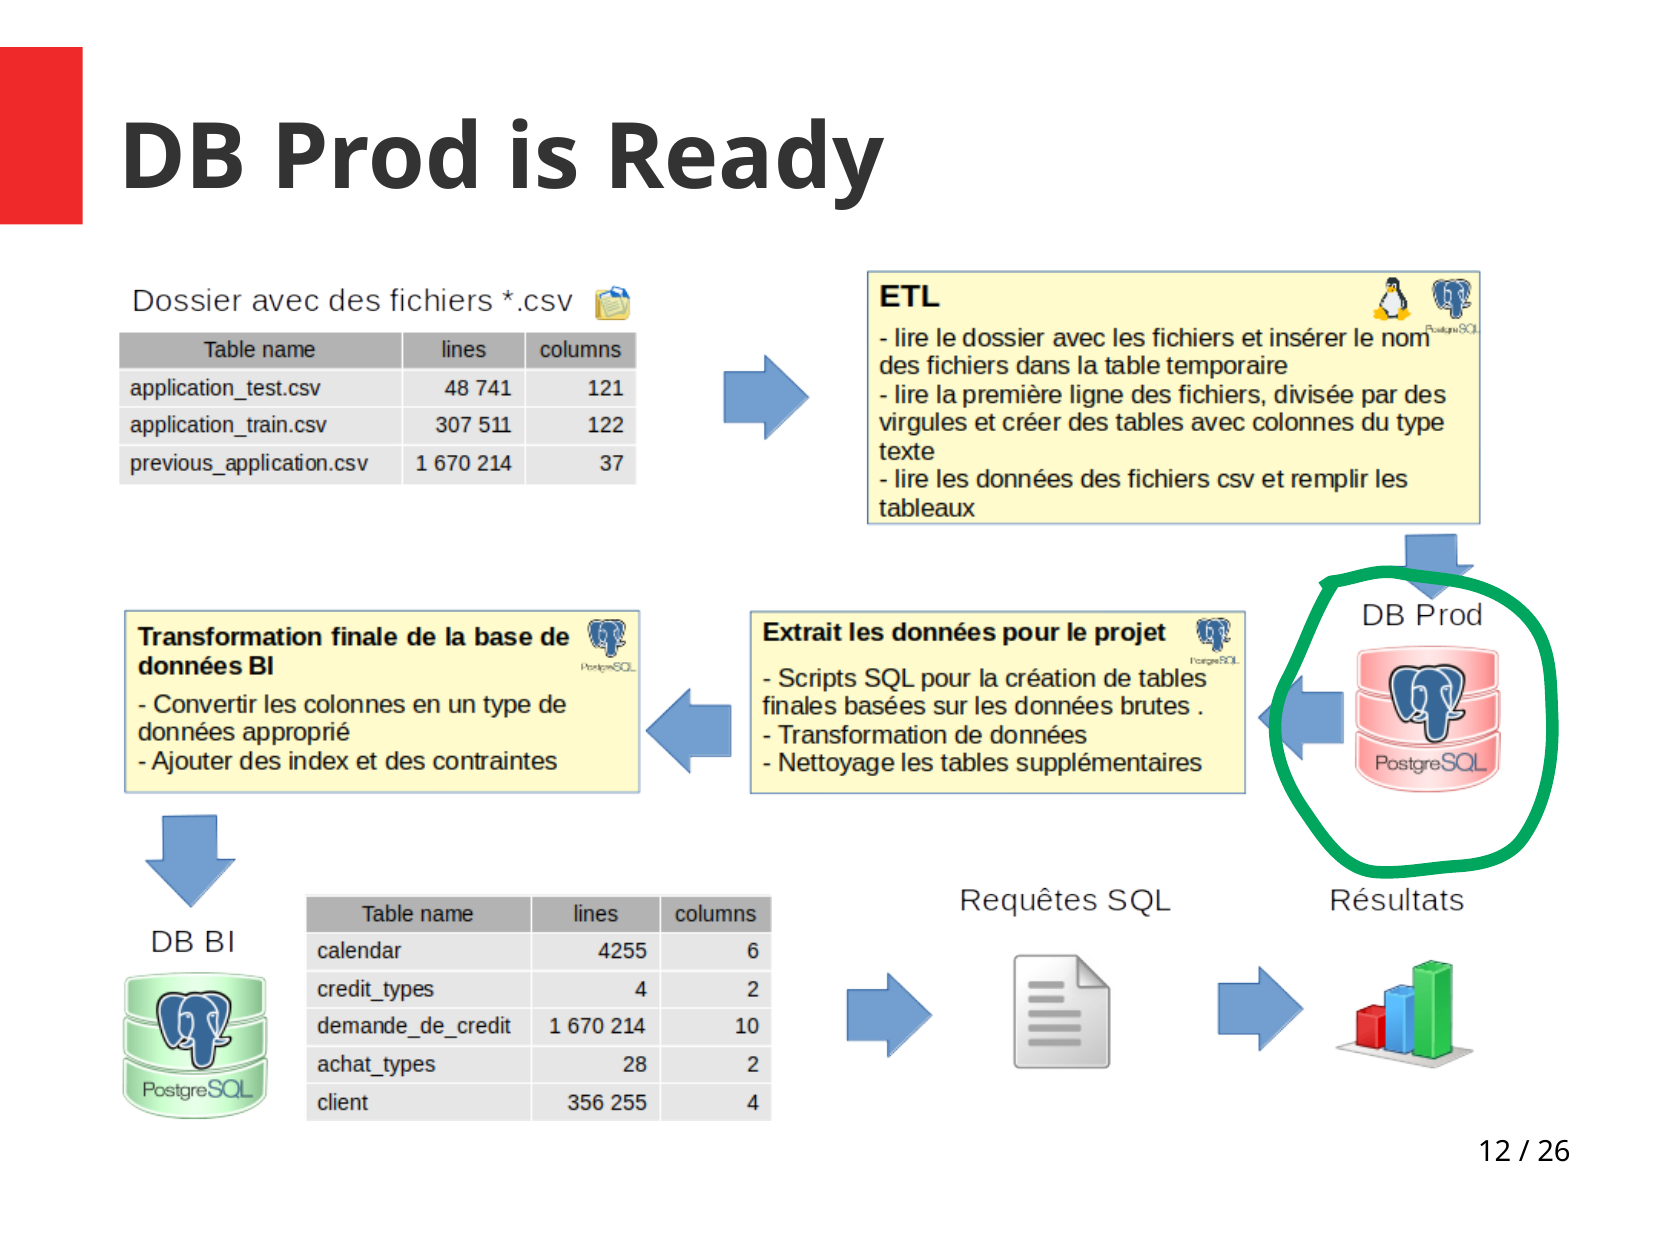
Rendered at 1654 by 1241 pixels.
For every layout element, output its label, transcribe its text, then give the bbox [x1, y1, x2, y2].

picture [1282, 579, 1501, 866]
title DB Prod is Ready [118, 49, 1571, 257]
picture [118, 270, 1501, 1121]
